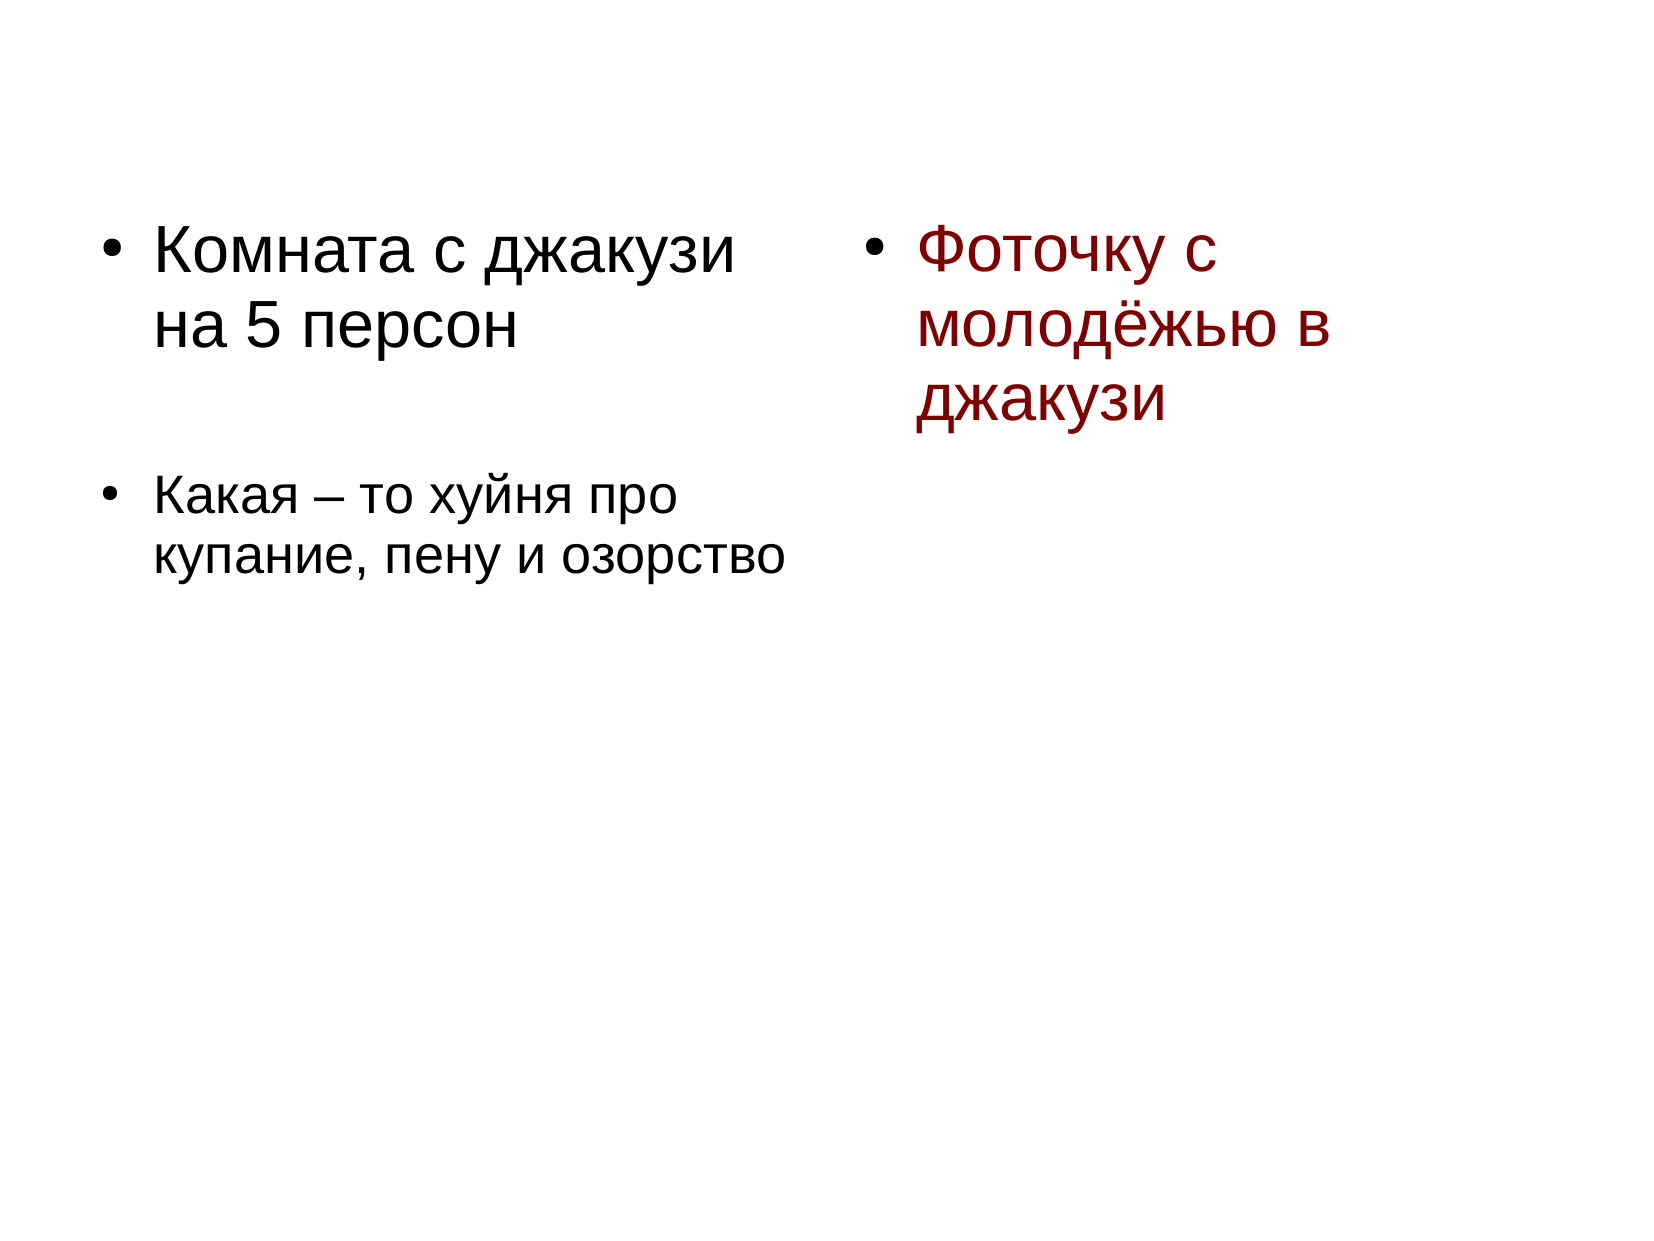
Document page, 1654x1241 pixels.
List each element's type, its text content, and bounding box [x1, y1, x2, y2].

list Комната с джакузи на 5 персон [82, 212, 809, 360]
list Какая – то хуйня про купание, пену и озорство [82, 360, 809, 703]
list Фоточку с молодёжью в джакузи [845, 210, 1572, 931]
